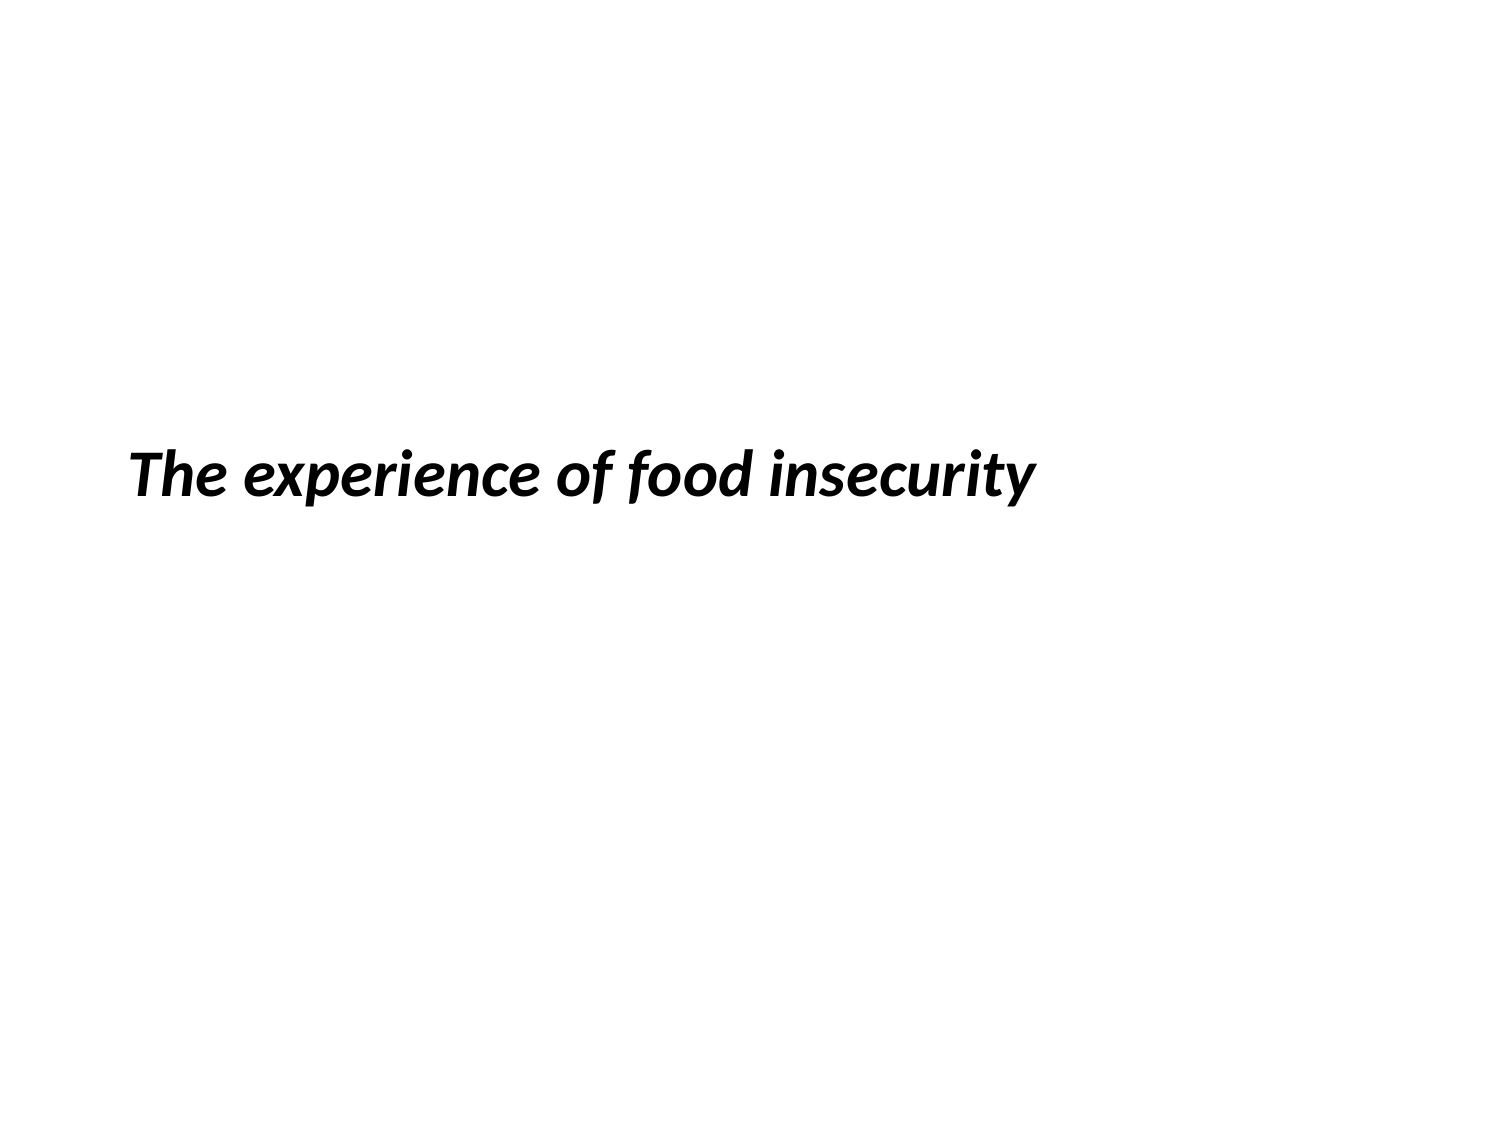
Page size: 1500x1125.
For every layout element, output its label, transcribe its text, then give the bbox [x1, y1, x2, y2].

title The experience of food insecurity [112, 349, 1388, 591]
